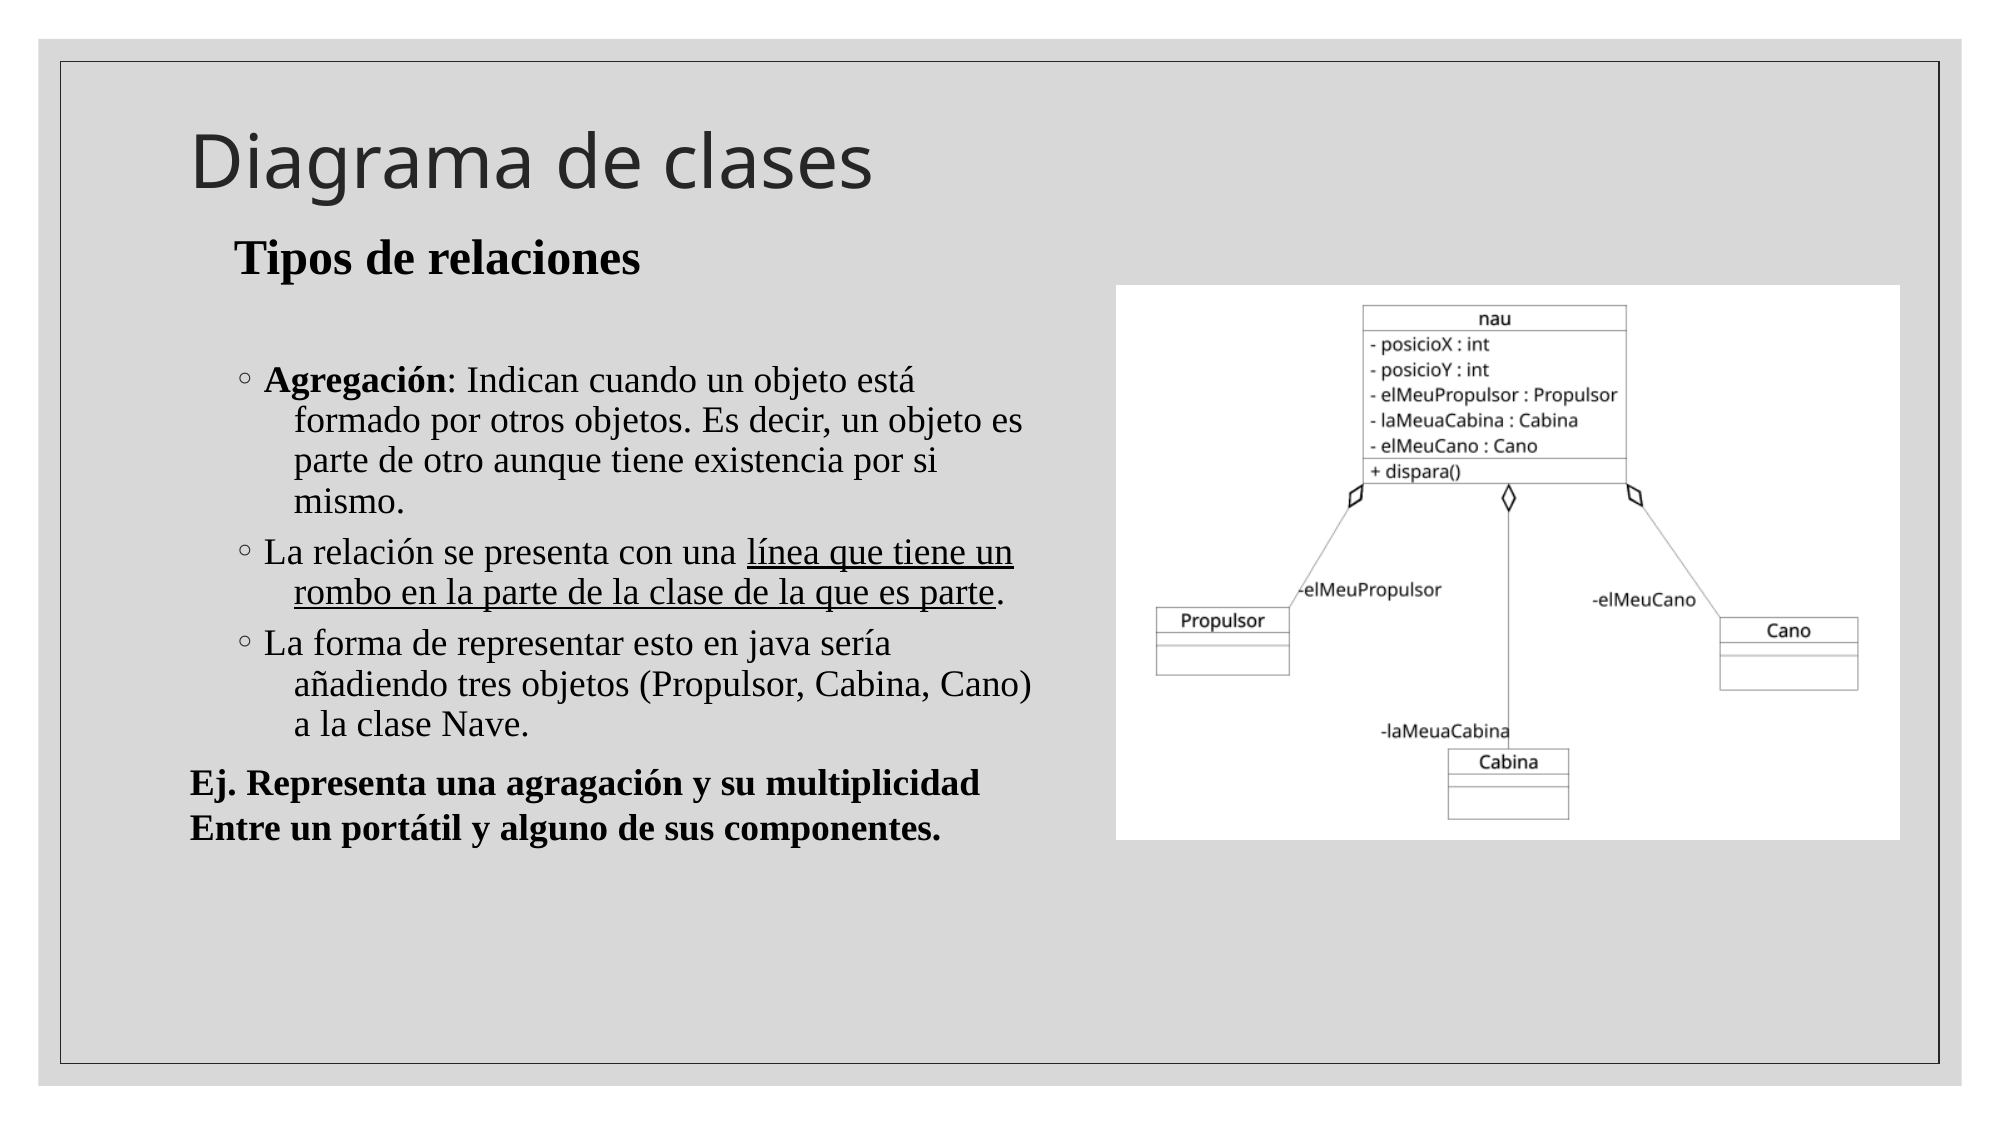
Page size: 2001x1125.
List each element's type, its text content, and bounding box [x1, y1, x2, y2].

list Tipos de relaciones Agregación: Indican cuando un objeto está formado por otros objetos. Es decir, un objeto es parte de otro aunque tiene existencia por si mismo. La relación se presenta con una línea que tiene un rombo en la parte de la clase de la que es parte. La forma de representar esto en java sería añadiendo tres objetos (Propulsor, Cabina, Cano) a la clase Nave. [128, 223, 1061, 988]
title Diagrama de clases [174, 105, 1825, 224]
picture [1116, 285, 1900, 840]
text_box Ej. Representa una agragación y su multiplicidad Entre un portátil y alguno de sus componentes. [174, 750, 1003, 857]
